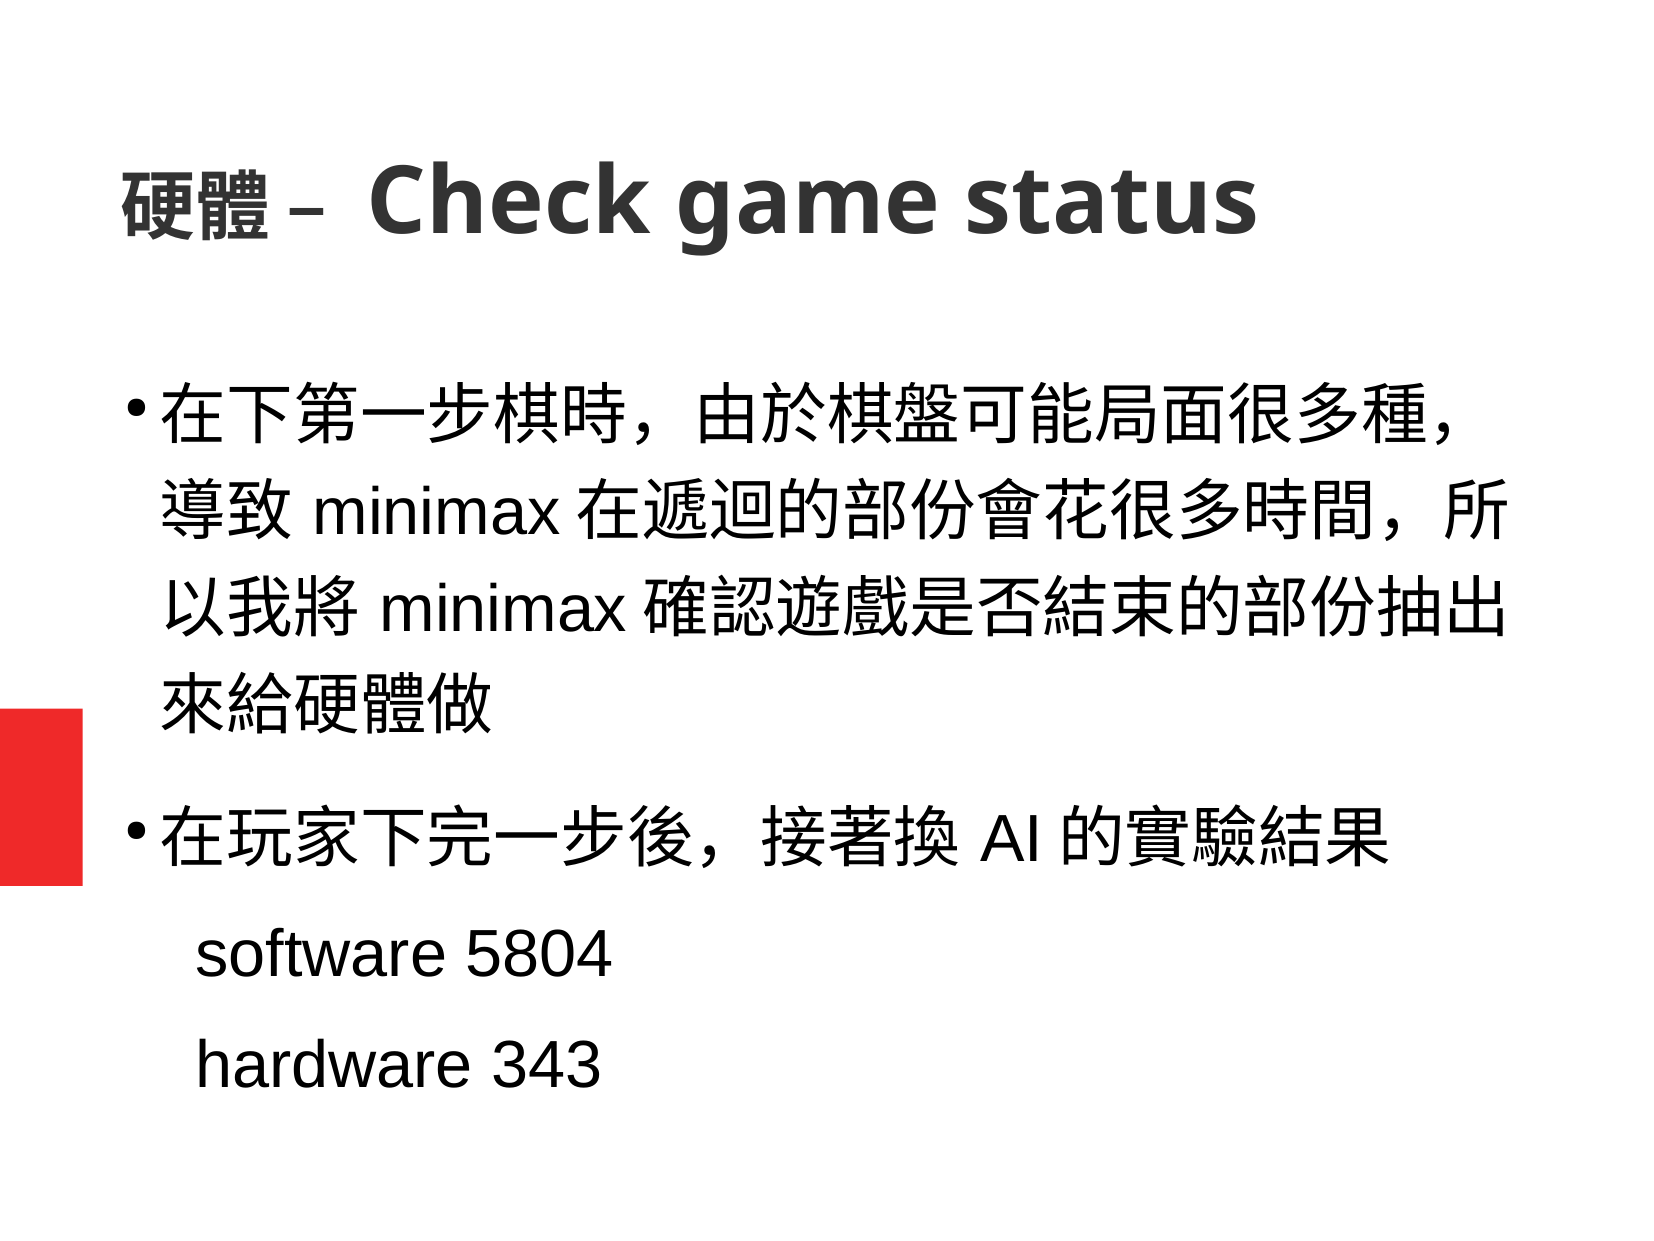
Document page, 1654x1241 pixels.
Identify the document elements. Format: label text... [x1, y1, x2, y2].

subtitle 在下第一步棋時，由於棋盤可能局面很多種，導致minimax在遞迴的部份會花很多時間，所以我將minimax確認遊戲是否結束的部份抽出來給硬體做 在玩家下完一步後，接著換AI的實驗結果 software 5804 hardware 343 [124, 360, 1531, 1114]
title 硬體 – Check game status [120, 78, 1526, 316]
